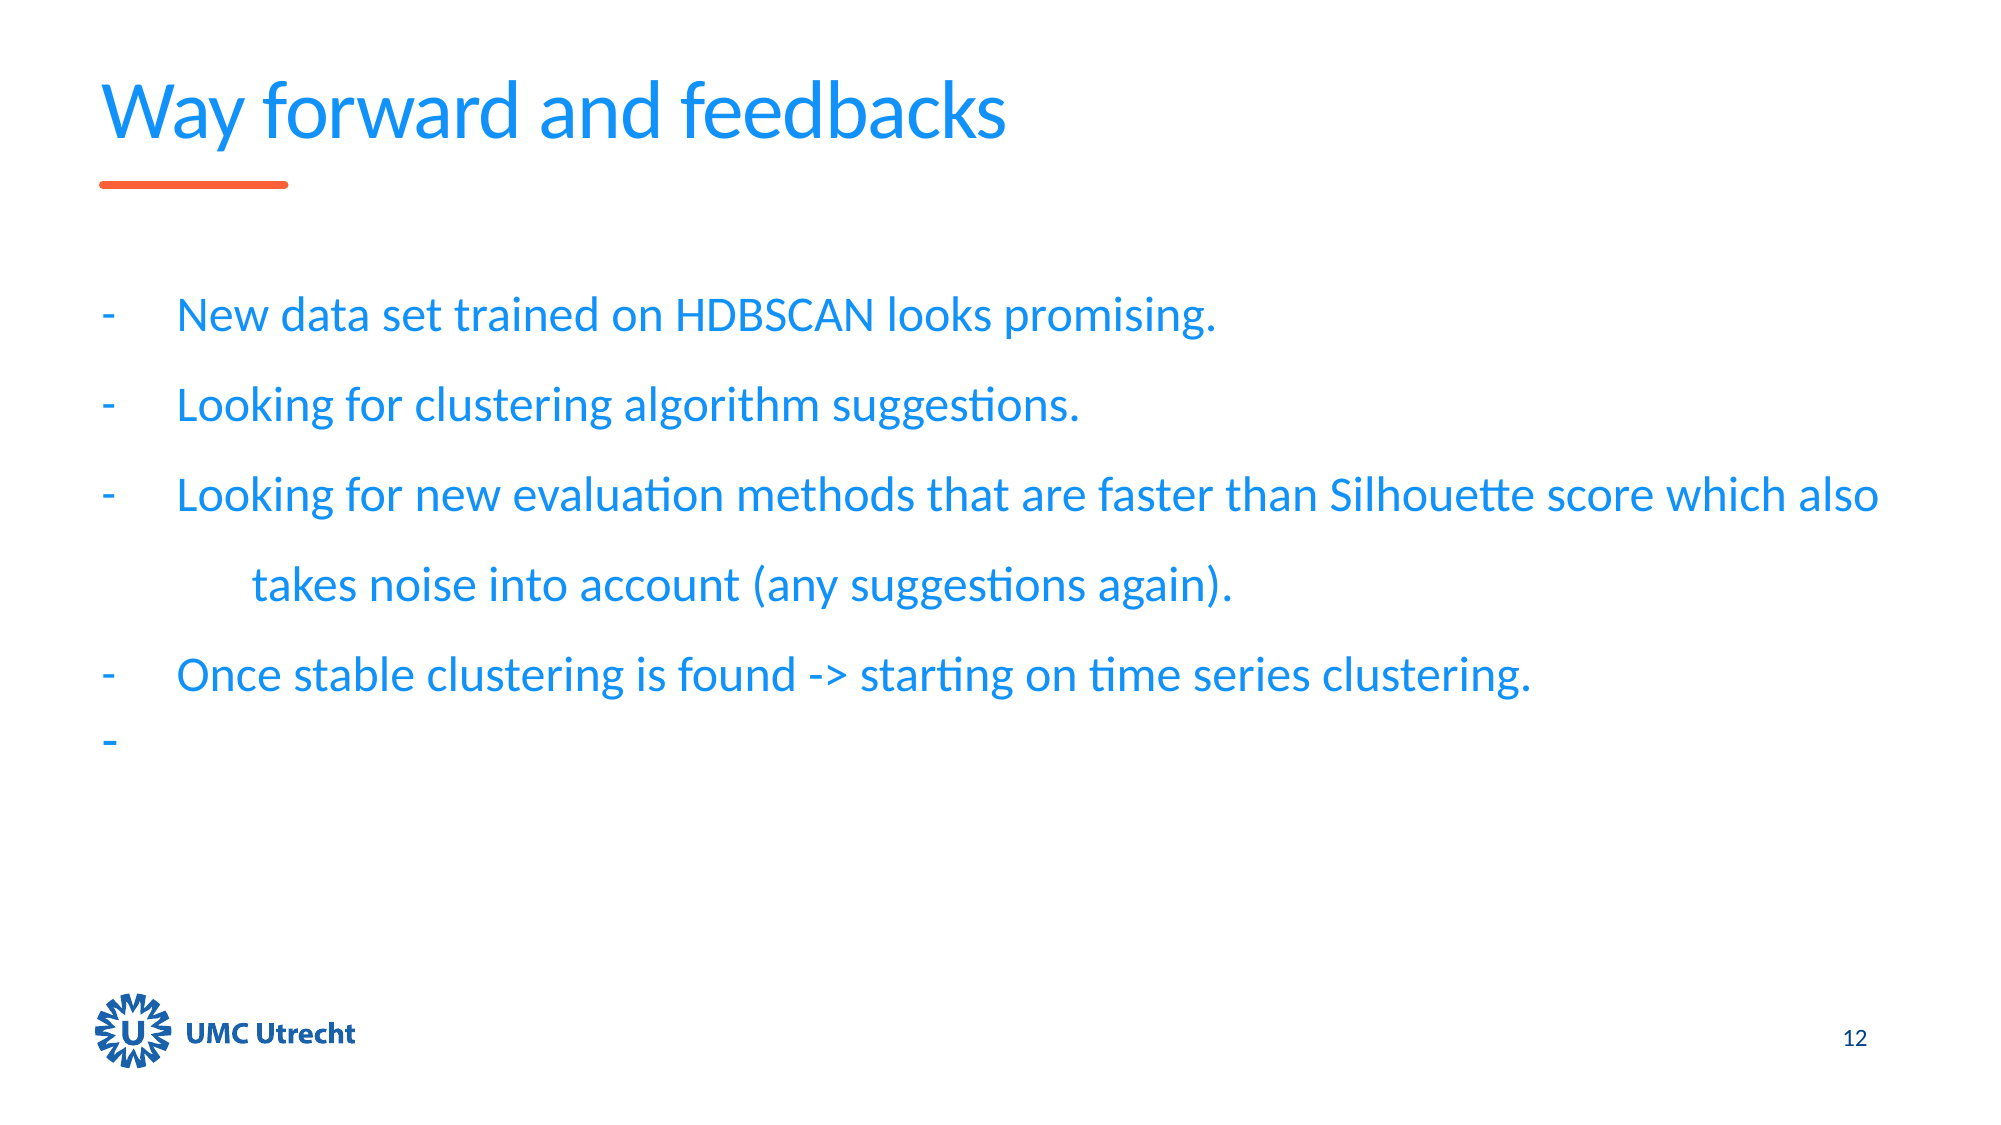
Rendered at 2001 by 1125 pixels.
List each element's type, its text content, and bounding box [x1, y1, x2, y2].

list New data set trained on HDBSCAN looks promising. Looking for clustering algorithm suggestions. Looking for new evaluation methods that are faster than Silhouette score which also takes noise into account (any suggestions again). Once stable clustering is found -> starting on time series clustering. [101, 250, 1901, 960]
title Way forward and feedbacks [101, 75, 1903, 184]
text_box [1842, 1015, 1903, 1057]
